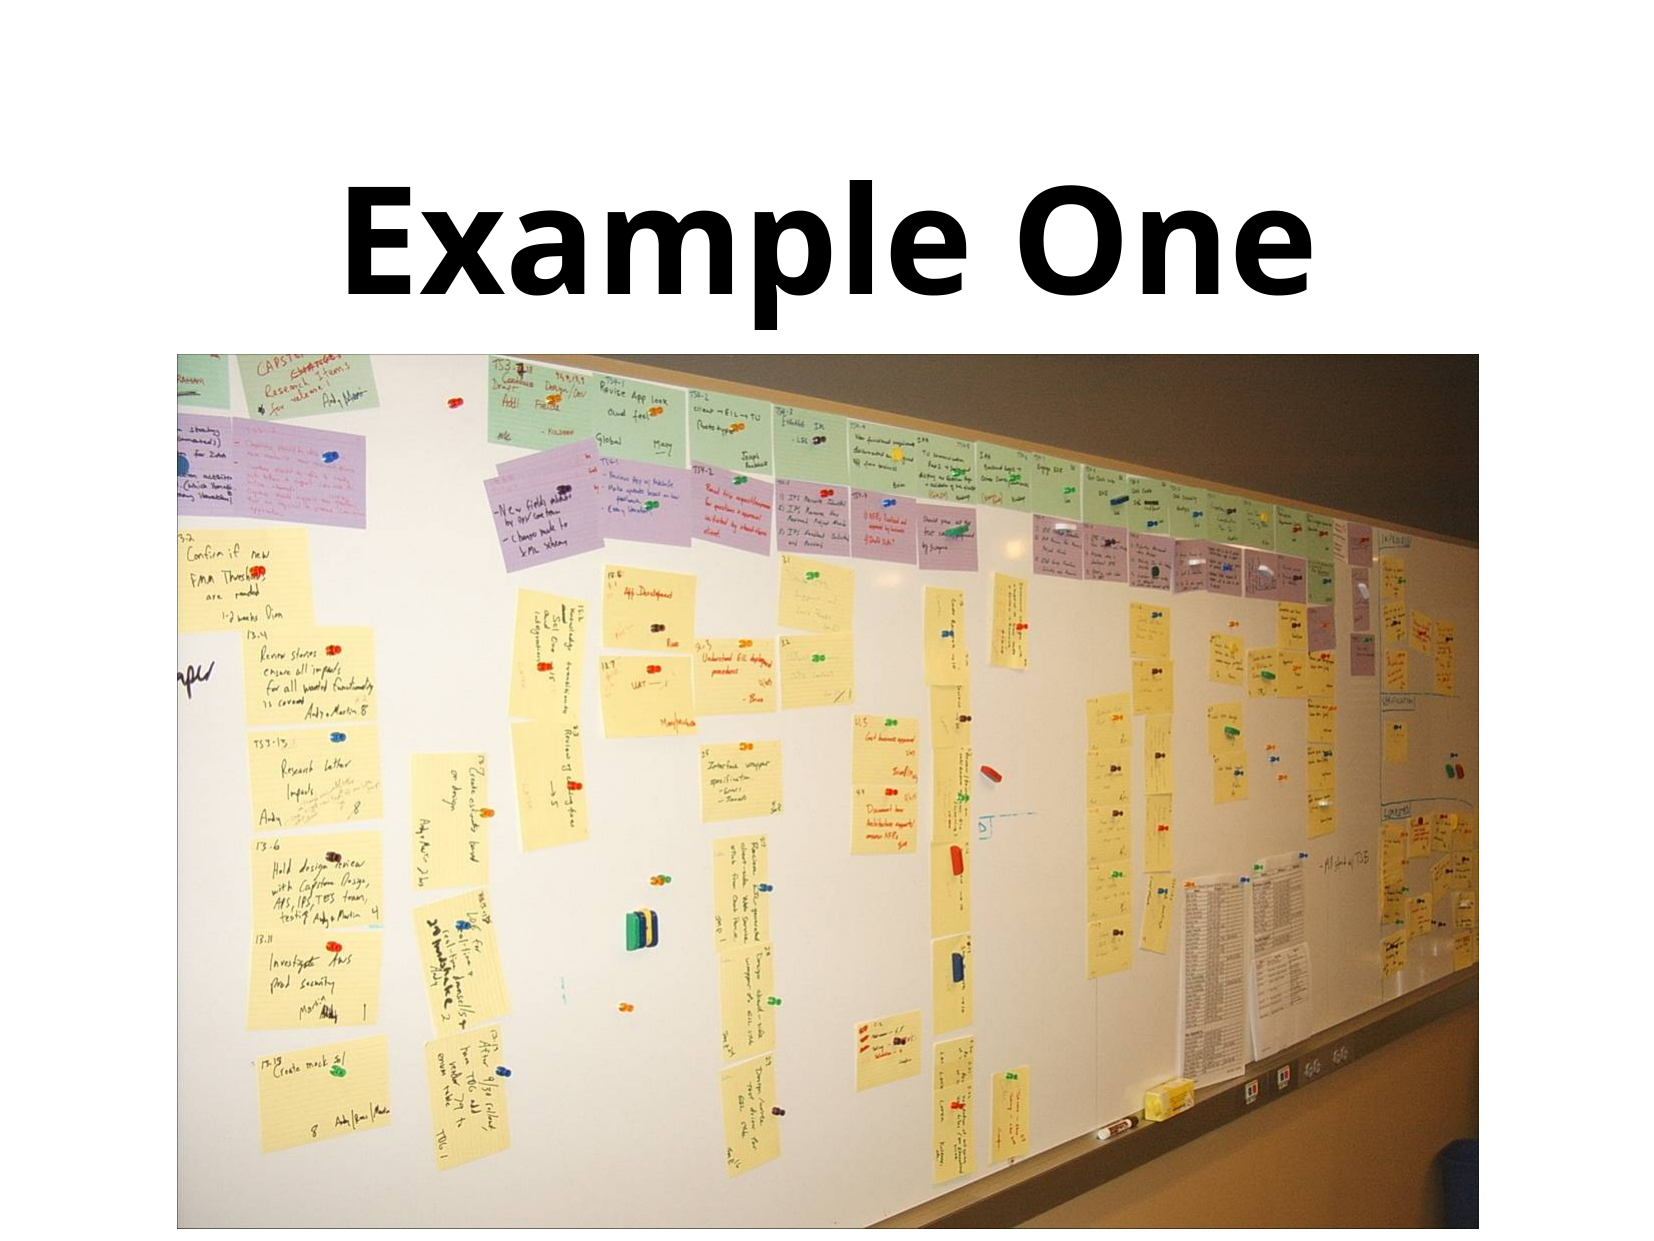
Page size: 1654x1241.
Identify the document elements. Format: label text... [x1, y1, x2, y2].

title Example One [59, 59, 1595, 414]
picture [177, 354, 1479, 1229]
